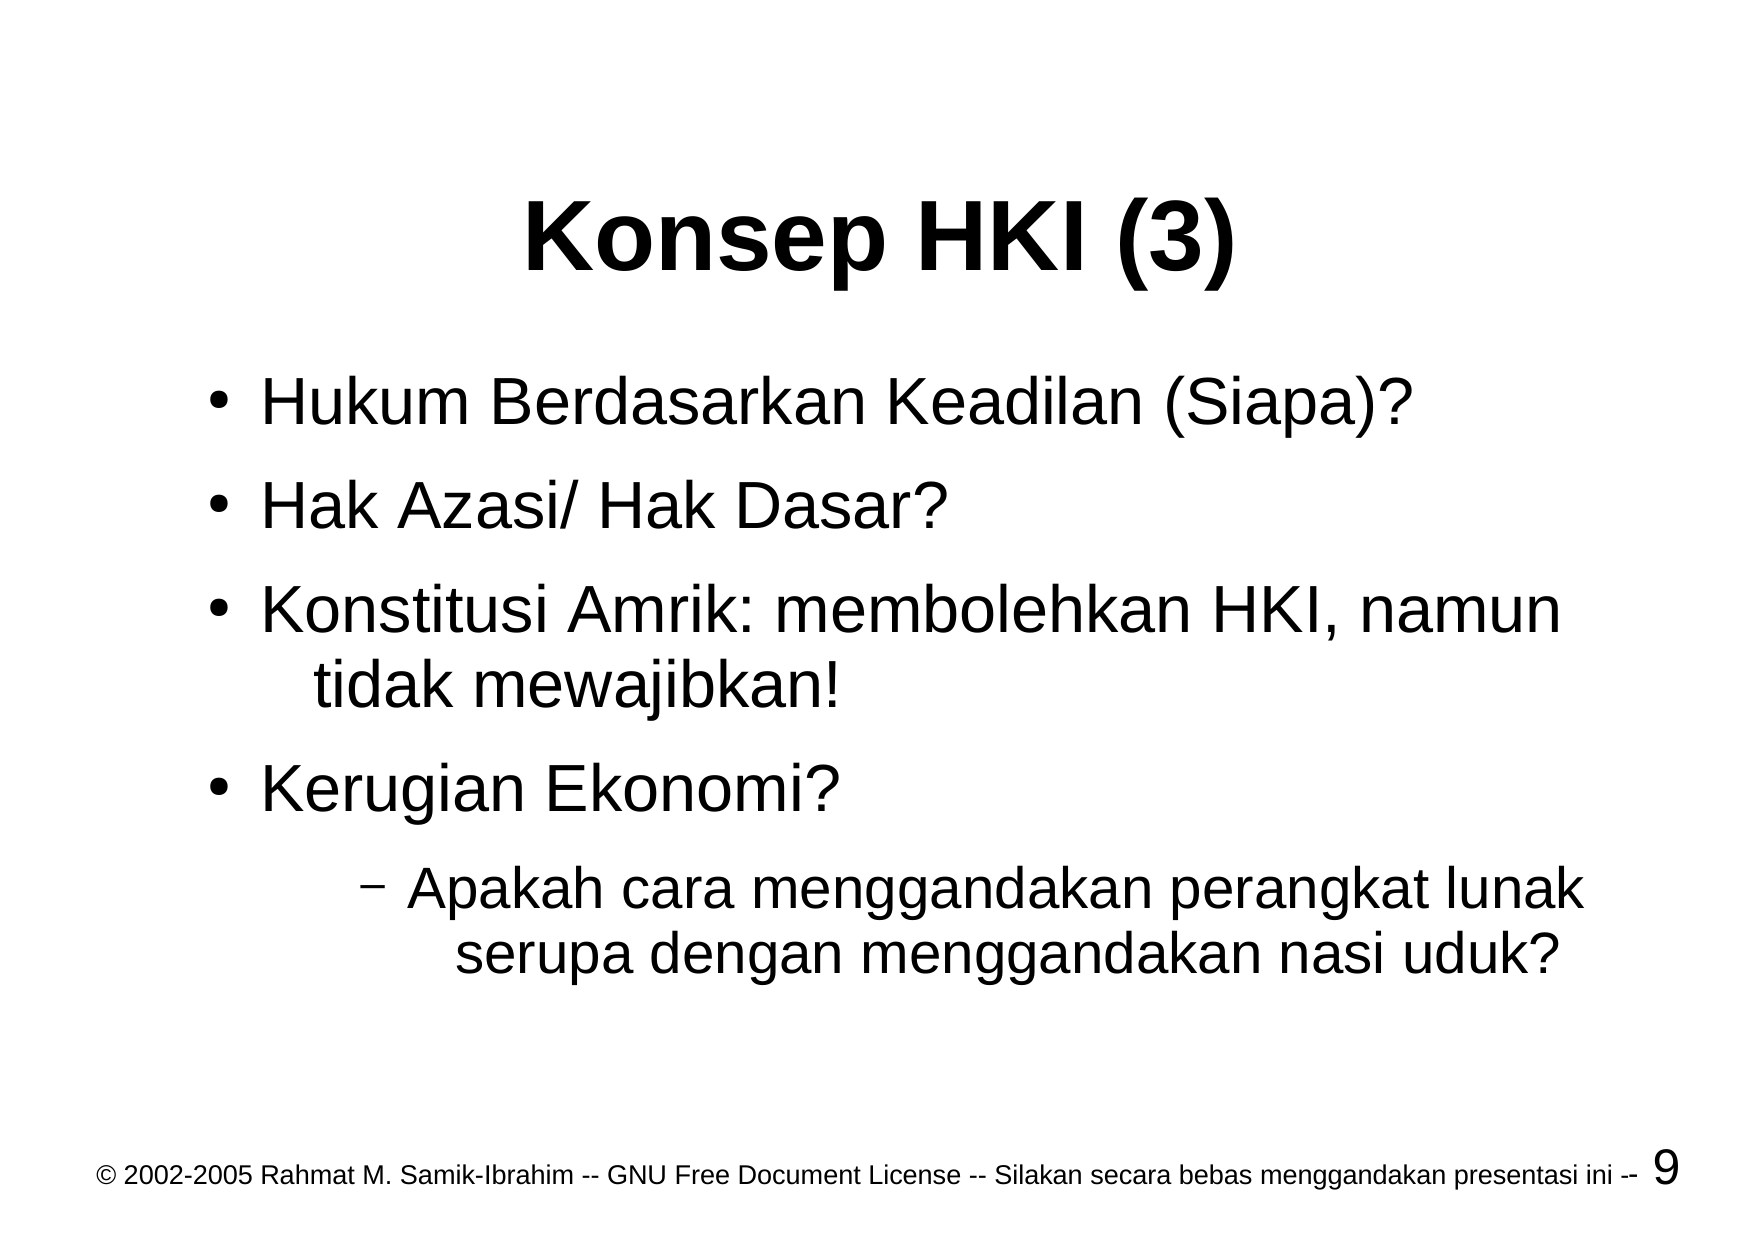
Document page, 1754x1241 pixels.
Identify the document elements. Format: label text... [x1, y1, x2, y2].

list Hukum Berdasarkan Keadilan (Siapa)? Hak Azasi/ Hak Dasar? Konstitusi Amrik: membolehkan HKI, namun tidak mewajibkan! Kerugian Ekonomi? Apakah cara menggandakan perangkat lunak serupa dengan menggandakan nasi uduk? [171, 363, 1589, 1104]
title Konsep HKI (3) [171, 139, 1589, 332]
